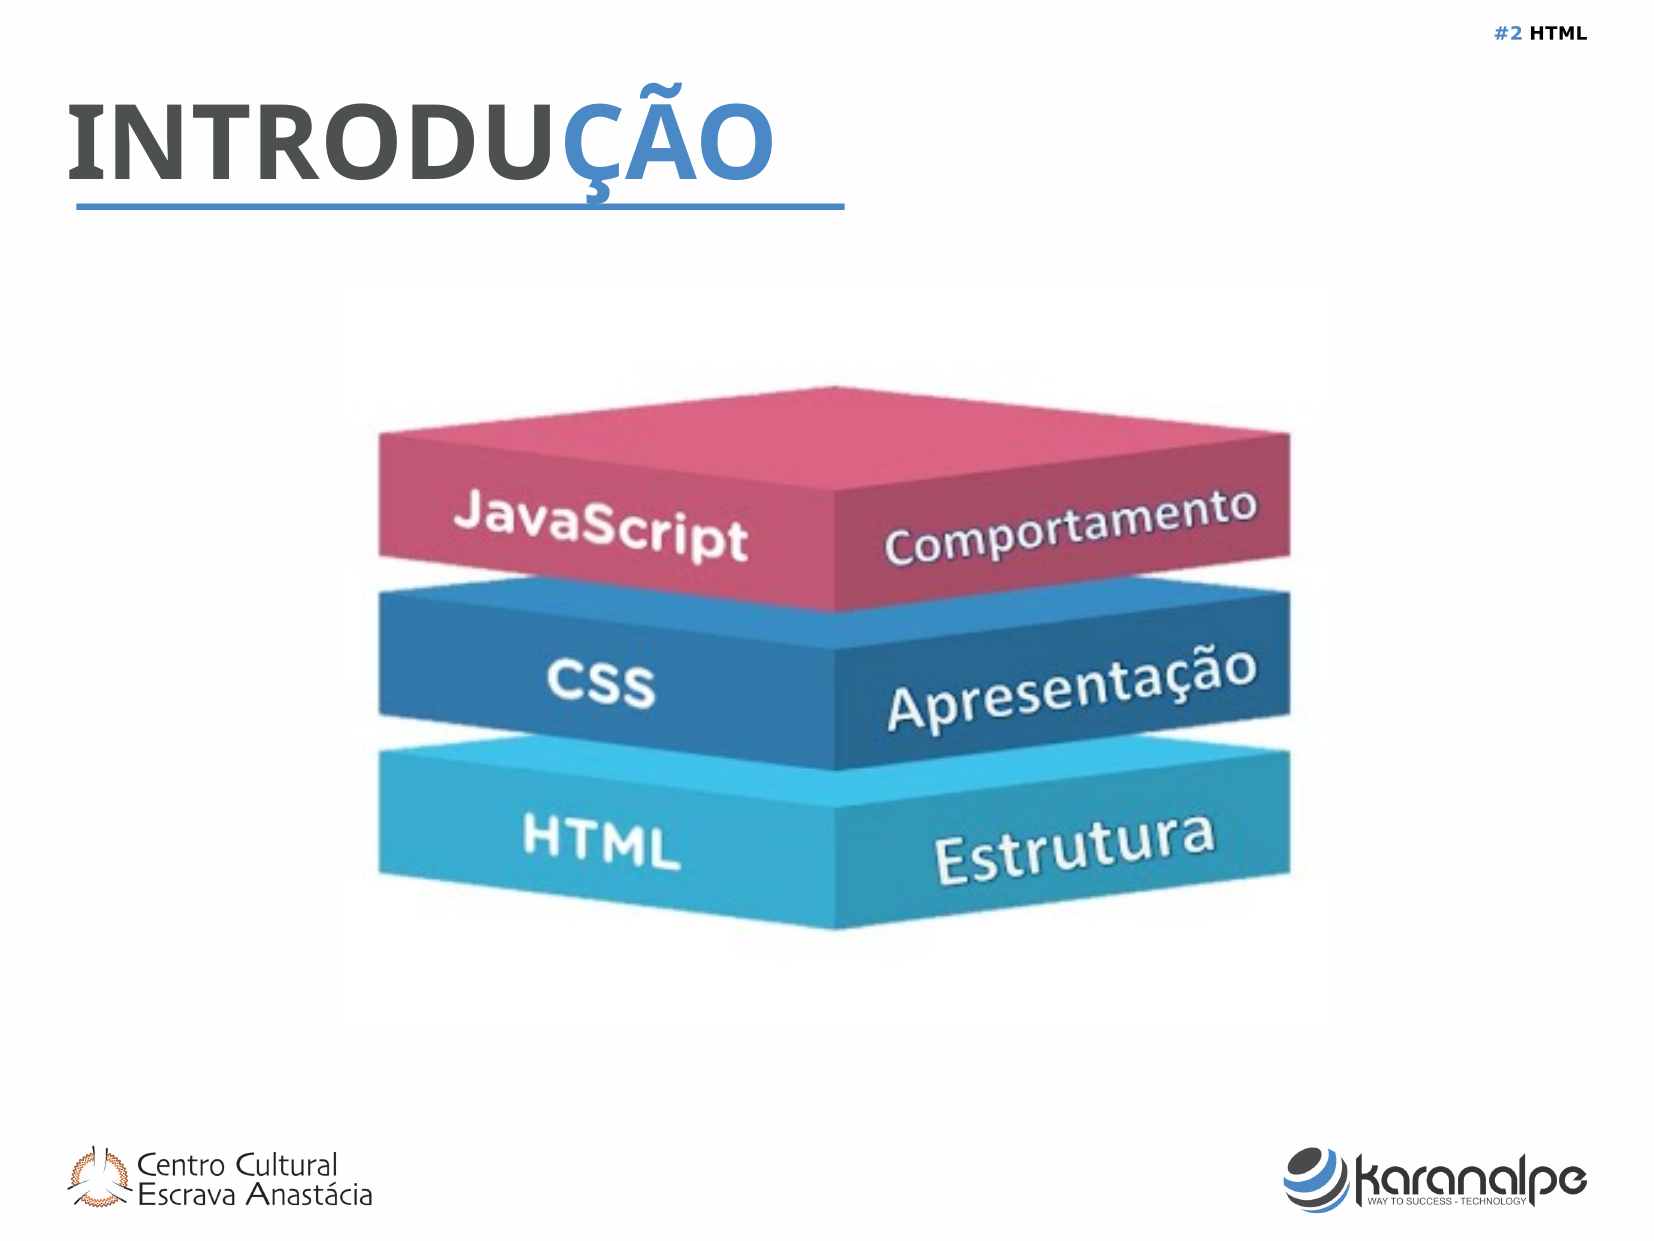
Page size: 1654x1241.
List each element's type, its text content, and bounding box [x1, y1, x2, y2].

picture [0, 0, 1654, 1241]
title INTRODUÇÃO [66, 35, 1555, 243]
